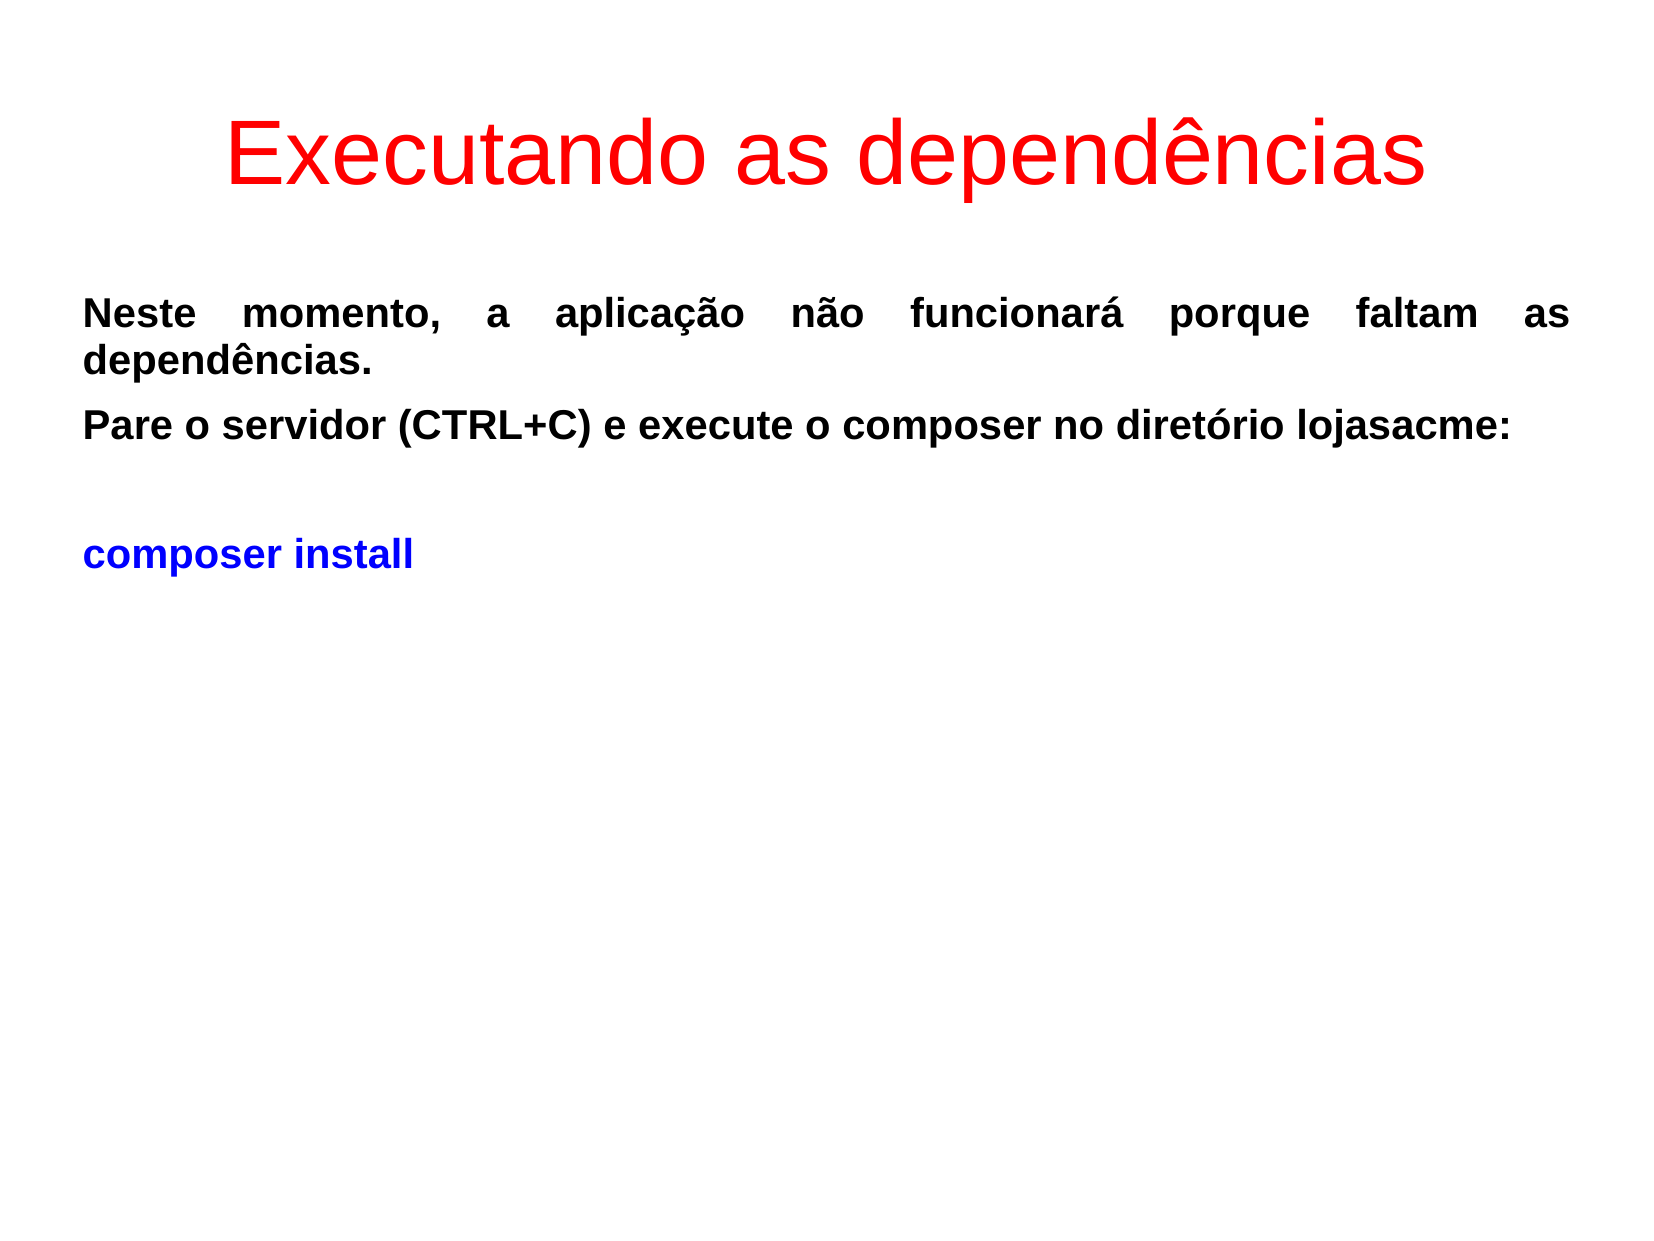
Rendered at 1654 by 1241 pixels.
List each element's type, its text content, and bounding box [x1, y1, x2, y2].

list Neste momento, a aplicação não funcionará porque faltam as dependências. Pare o servidor (CTRL+C) e execute o composer no diretório lojasacme: composer install [82, 290, 1571, 1010]
title Executando as dependências [82, 49, 1571, 257]
